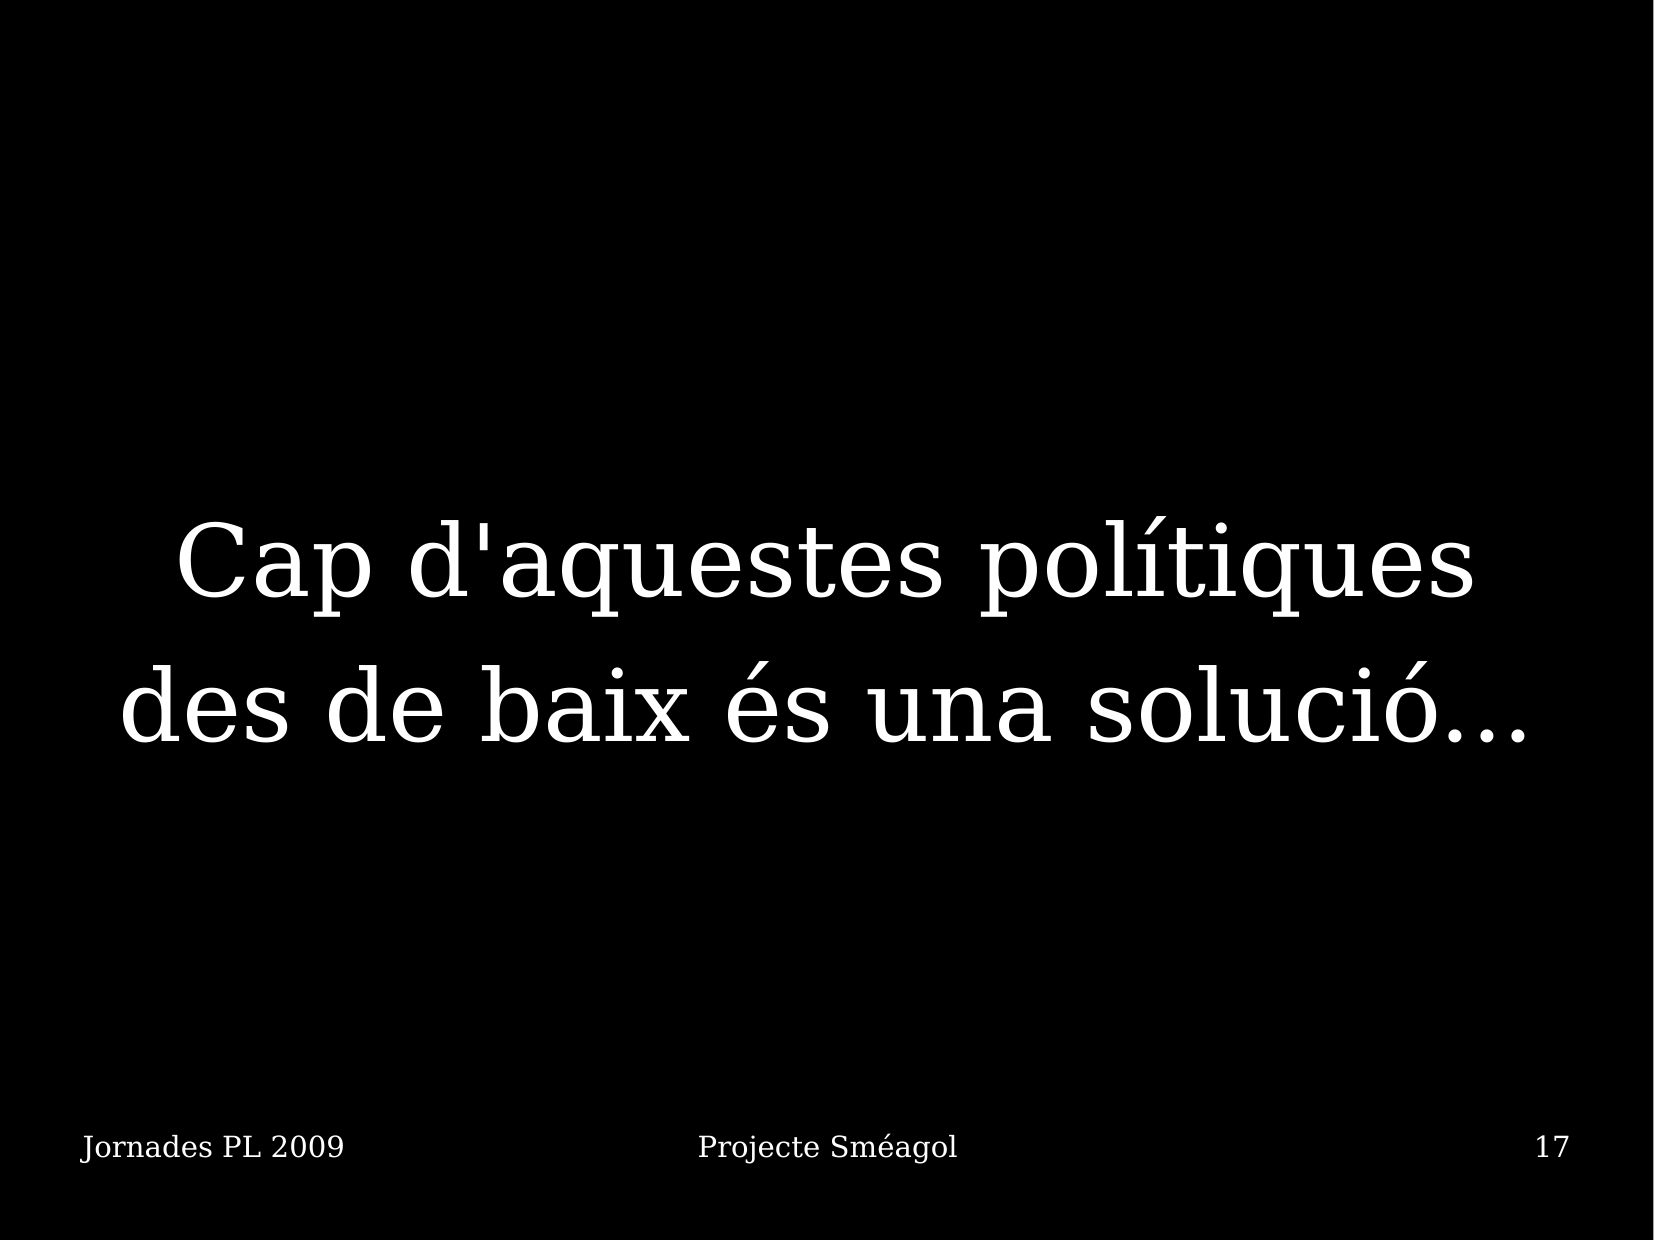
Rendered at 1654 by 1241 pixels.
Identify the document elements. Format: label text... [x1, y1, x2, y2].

title Cap d'aquestes polítiques des de baix és una solució... [59, 489, 1595, 751]
